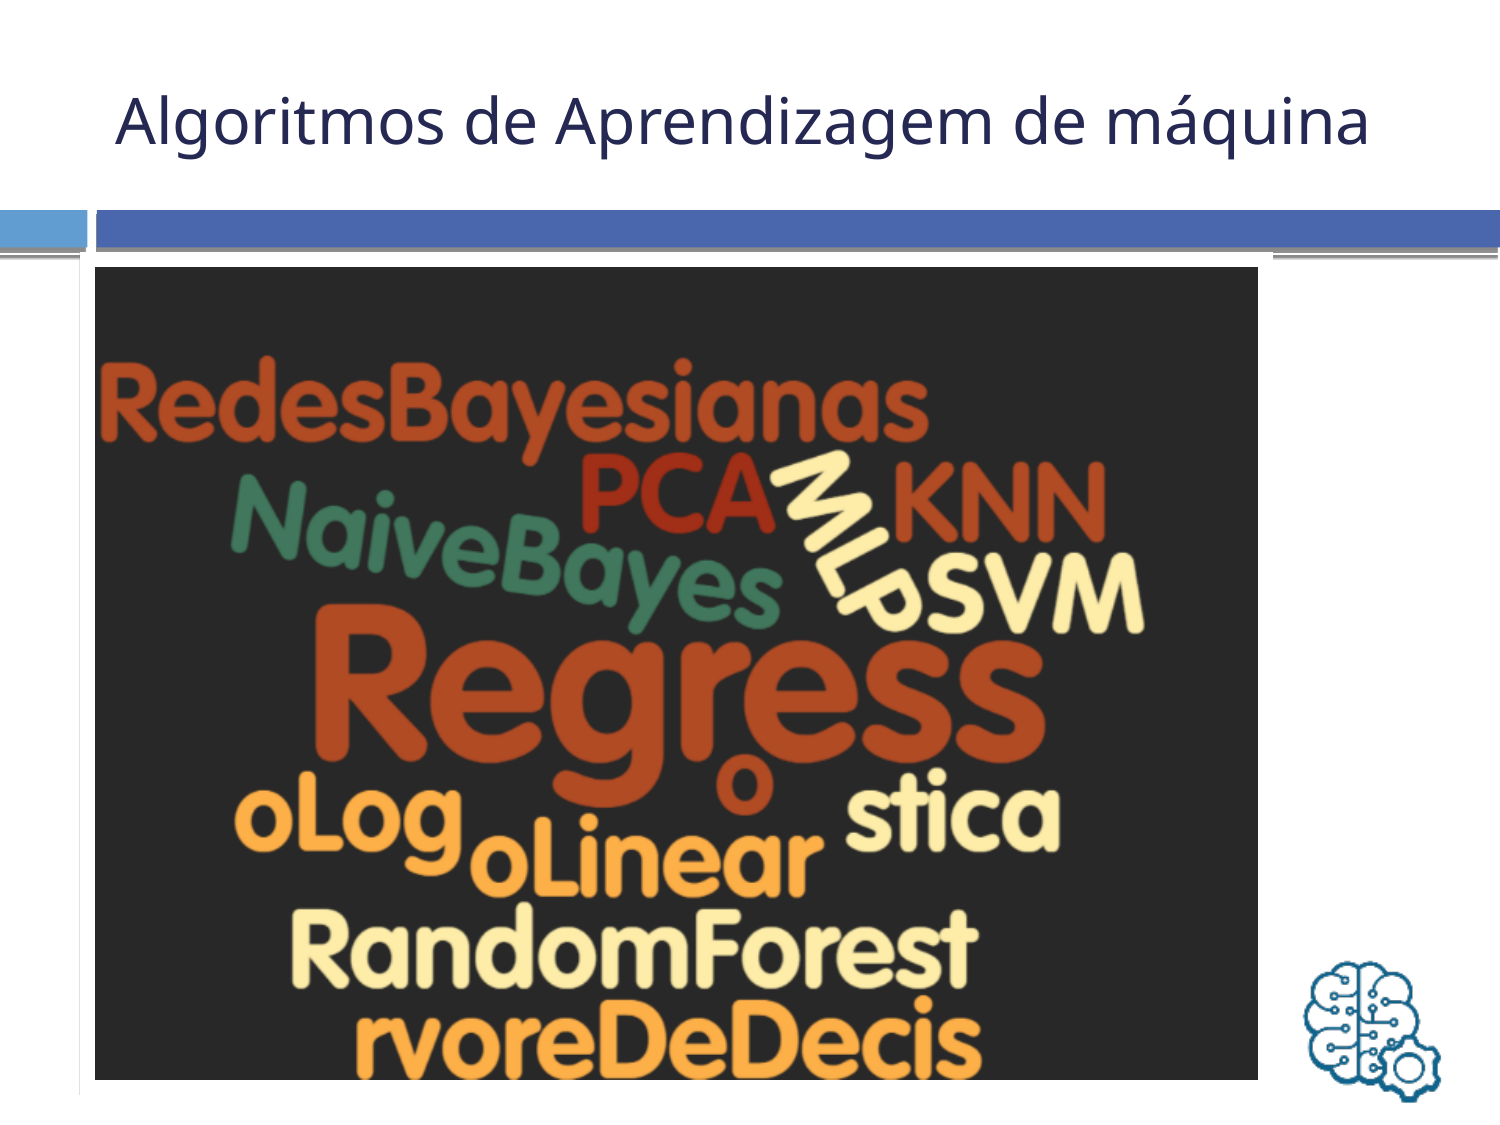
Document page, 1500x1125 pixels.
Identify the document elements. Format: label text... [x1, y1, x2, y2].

picture [94, 266, 1259, 1080]
title Algoritmos de Aprendizagem de máquina [100, 37, 1438, 200]
picture [1297, 955, 1449, 1106]
